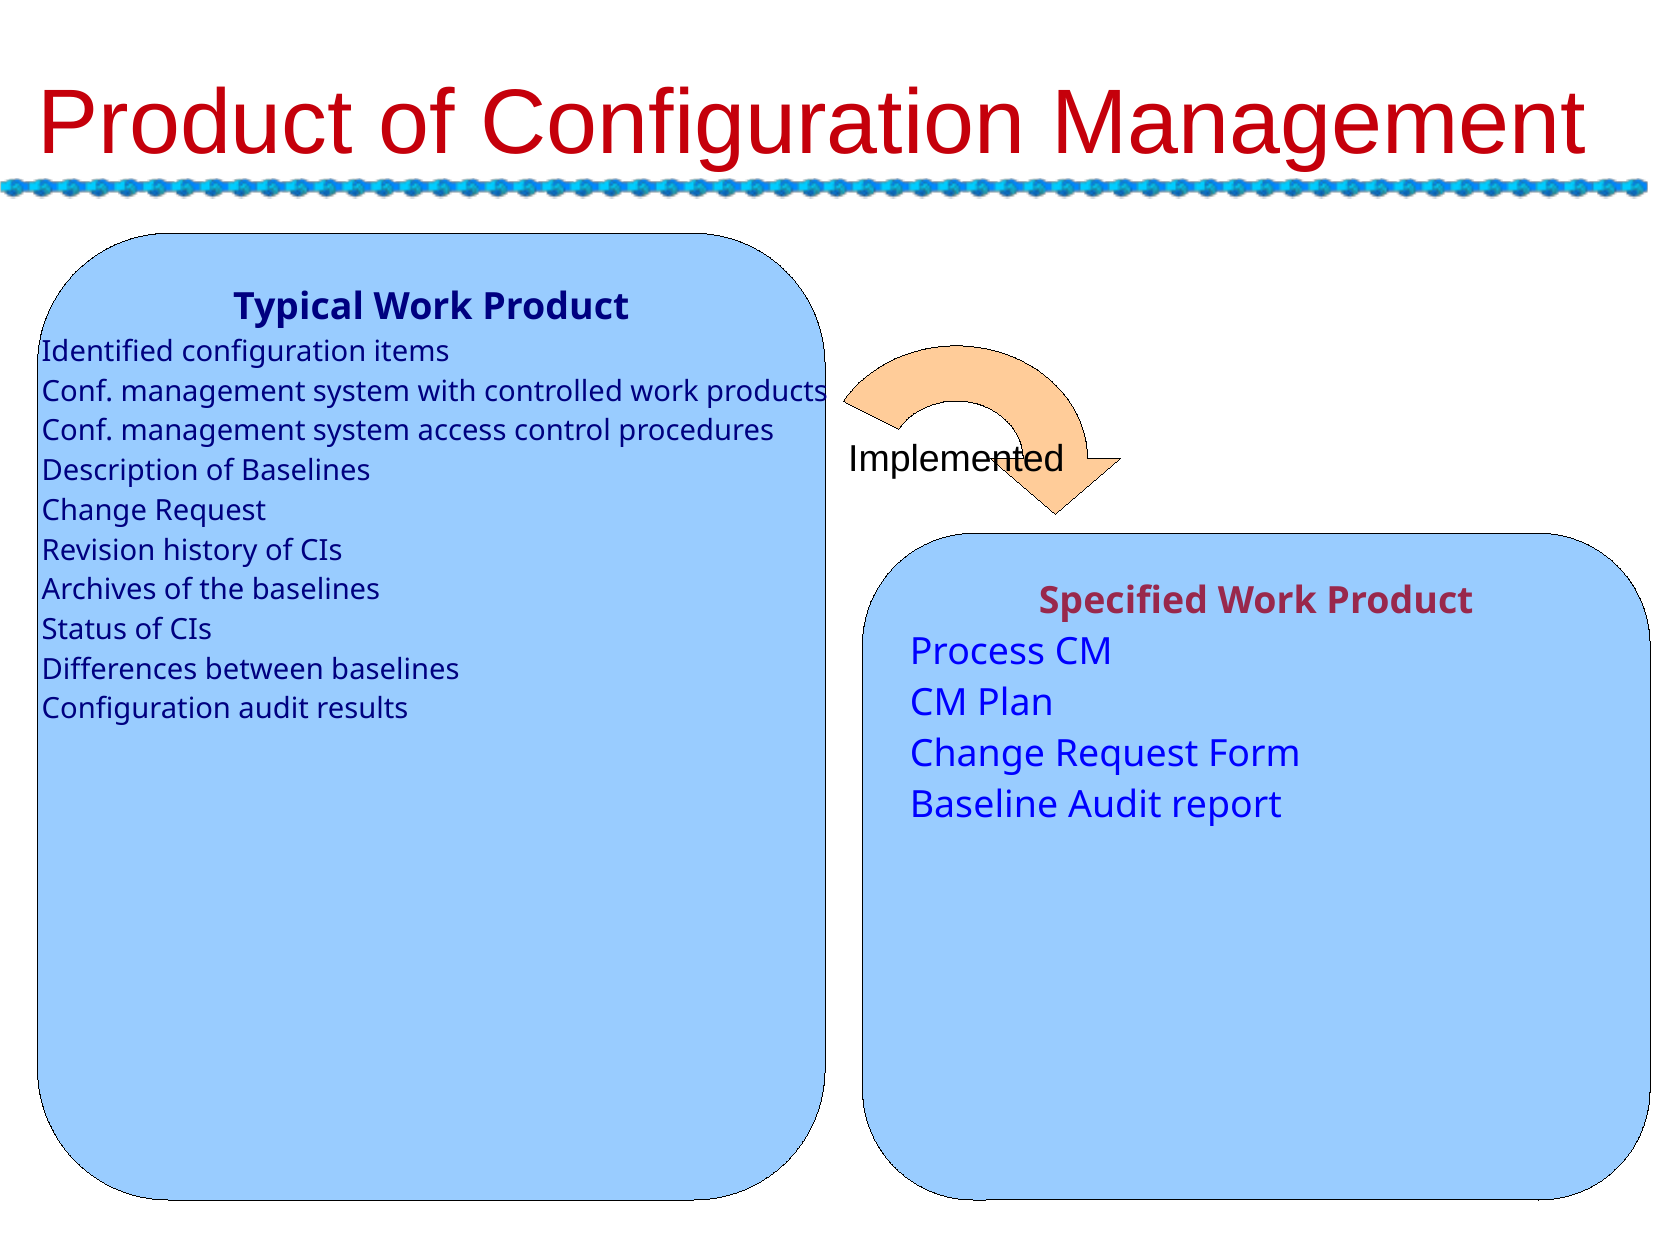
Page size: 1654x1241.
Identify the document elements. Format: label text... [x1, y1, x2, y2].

text_box Specified Work Product Process CM CM Plan Change Request Form Baseline Audit report [862, 533, 1651, 1201]
text_box Typical Work Product Identified configuration items Conf. management system with controlled work products Conf. management system access control procedures Description of Baselines Change Request Revision history of CIs Archives of the baselines Status of CIs Differences between baselines Configuration audit results [37, 233, 826, 1201]
picture [0, 178, 37, 199]
title Product of Configuration Management [37, 37, 1651, 208]
text_box Implemented [843, 345, 1121, 515]
